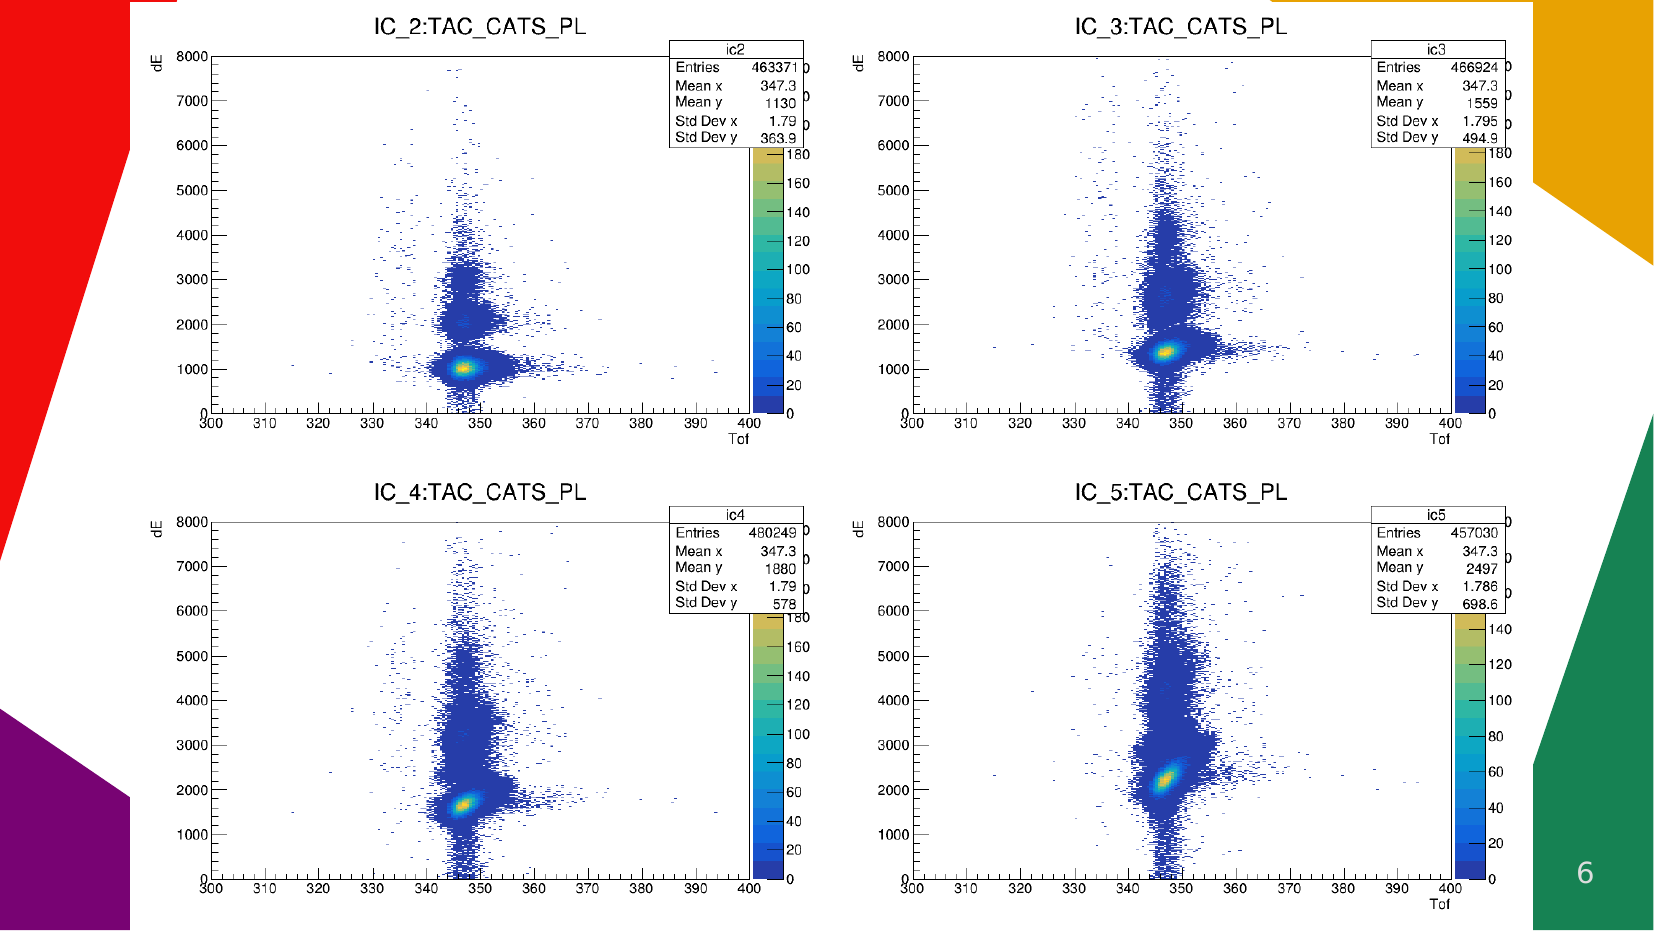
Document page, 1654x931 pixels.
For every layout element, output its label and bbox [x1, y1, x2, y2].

picture [130, 2, 1533, 931]
